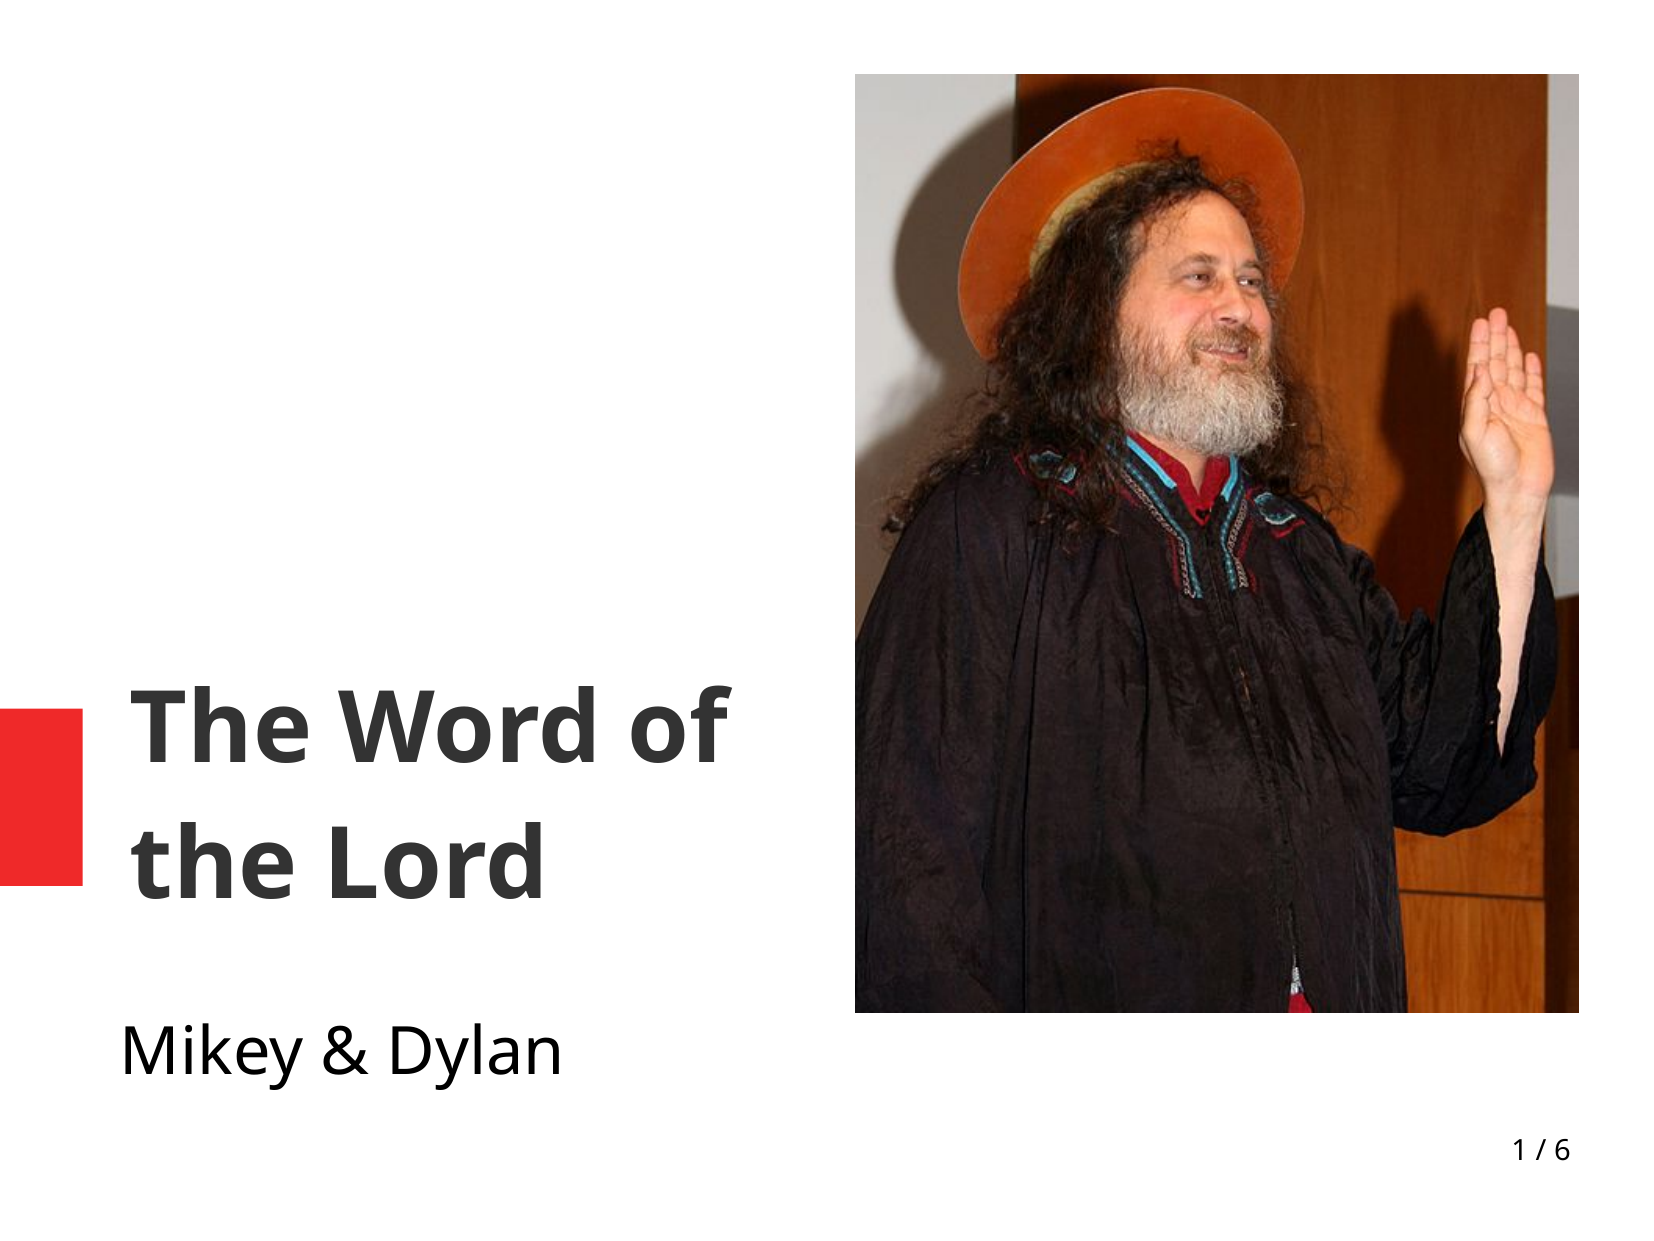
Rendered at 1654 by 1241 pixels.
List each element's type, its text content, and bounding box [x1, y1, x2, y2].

subtitle Mikey & Dylan [0, 968, 1046, 1130]
title The Word of the Lord [129, 673, 855, 910]
picture [855, 74, 1579, 1013]
